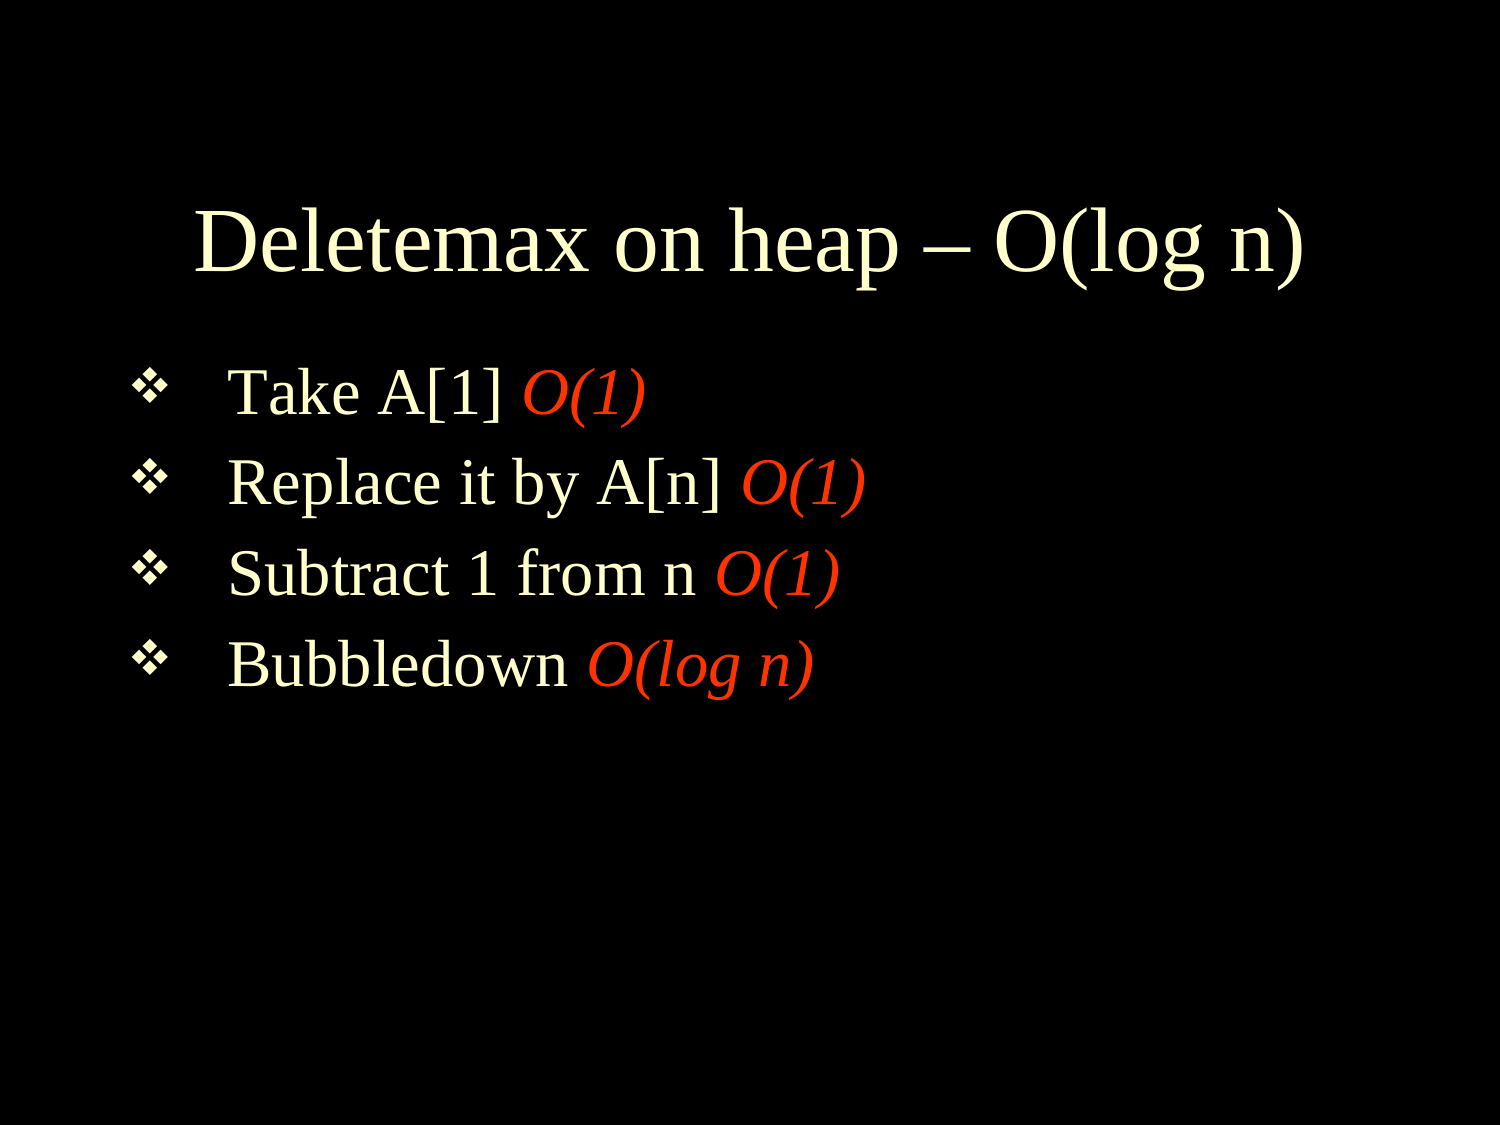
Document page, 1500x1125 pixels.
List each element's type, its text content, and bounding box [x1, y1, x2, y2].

title Deletemax on heap – O(log n) [22, 145, 1480, 336]
list Take A[1] O(1) Replace it by A[n] O(1) Subtract 1 from n O(1) Bubbledown O(log n) [112, 347, 1482, 1026]
